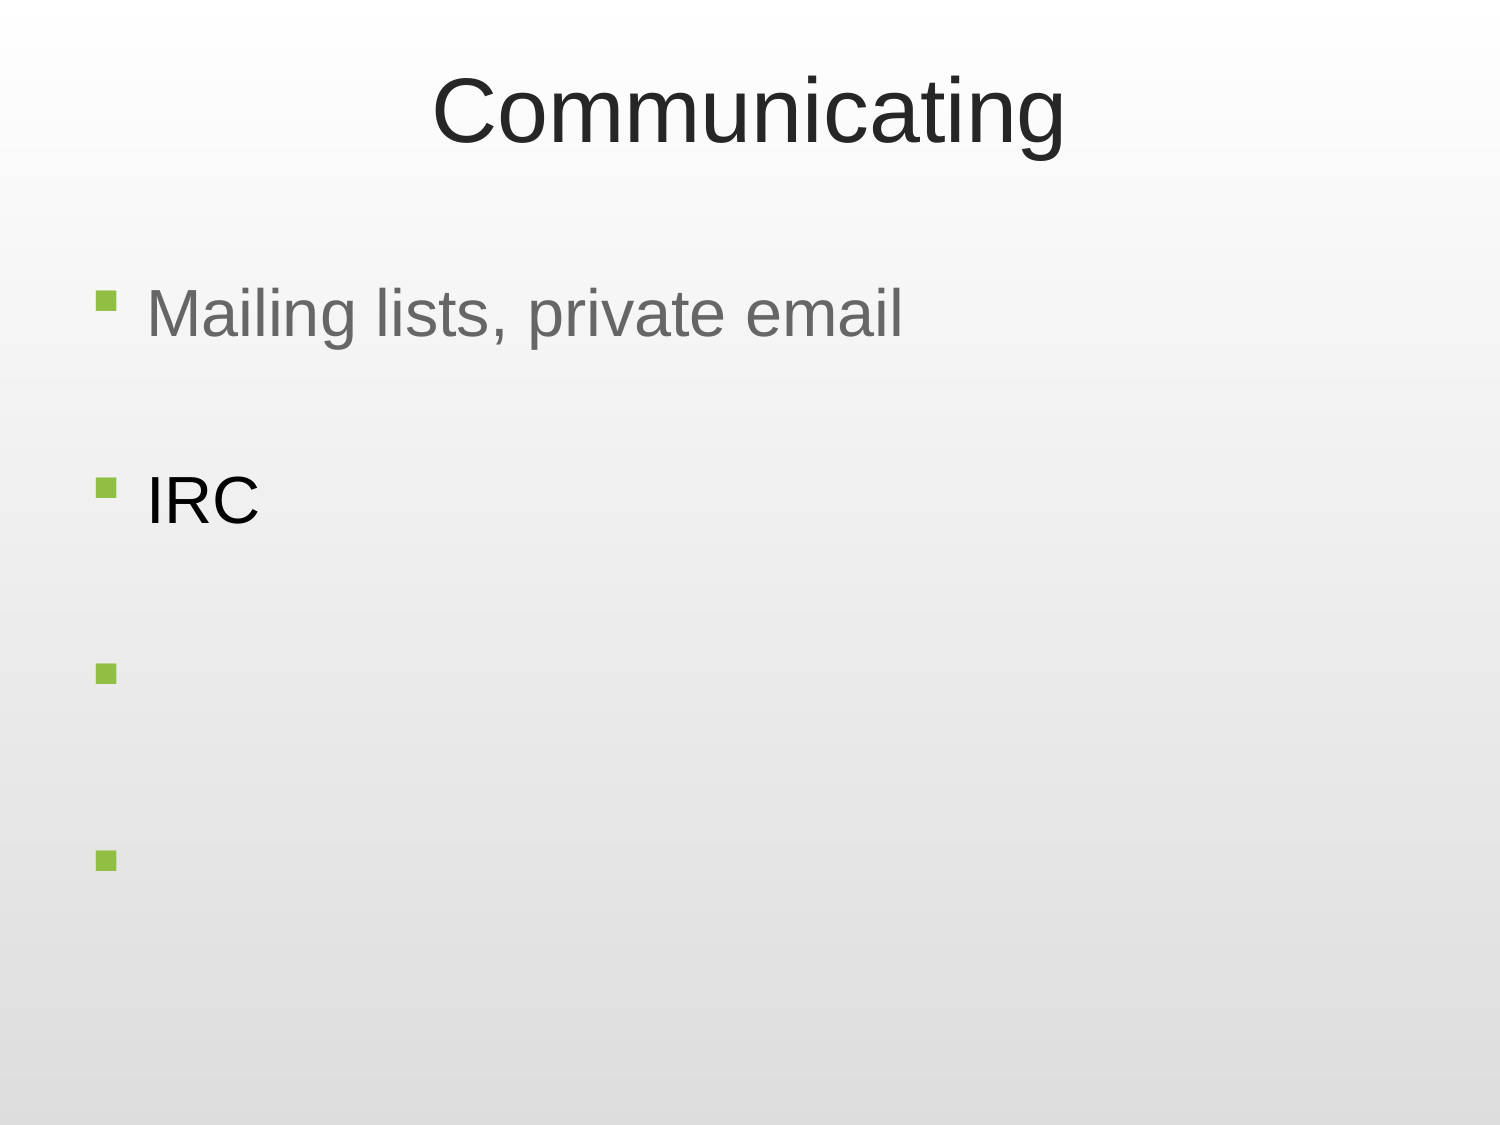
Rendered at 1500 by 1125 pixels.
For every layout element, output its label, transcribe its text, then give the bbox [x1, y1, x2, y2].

list Mailing lists, private email IRC [75, 262, 1425, 1005]
title Communicating [75, 19, 1425, 191]
